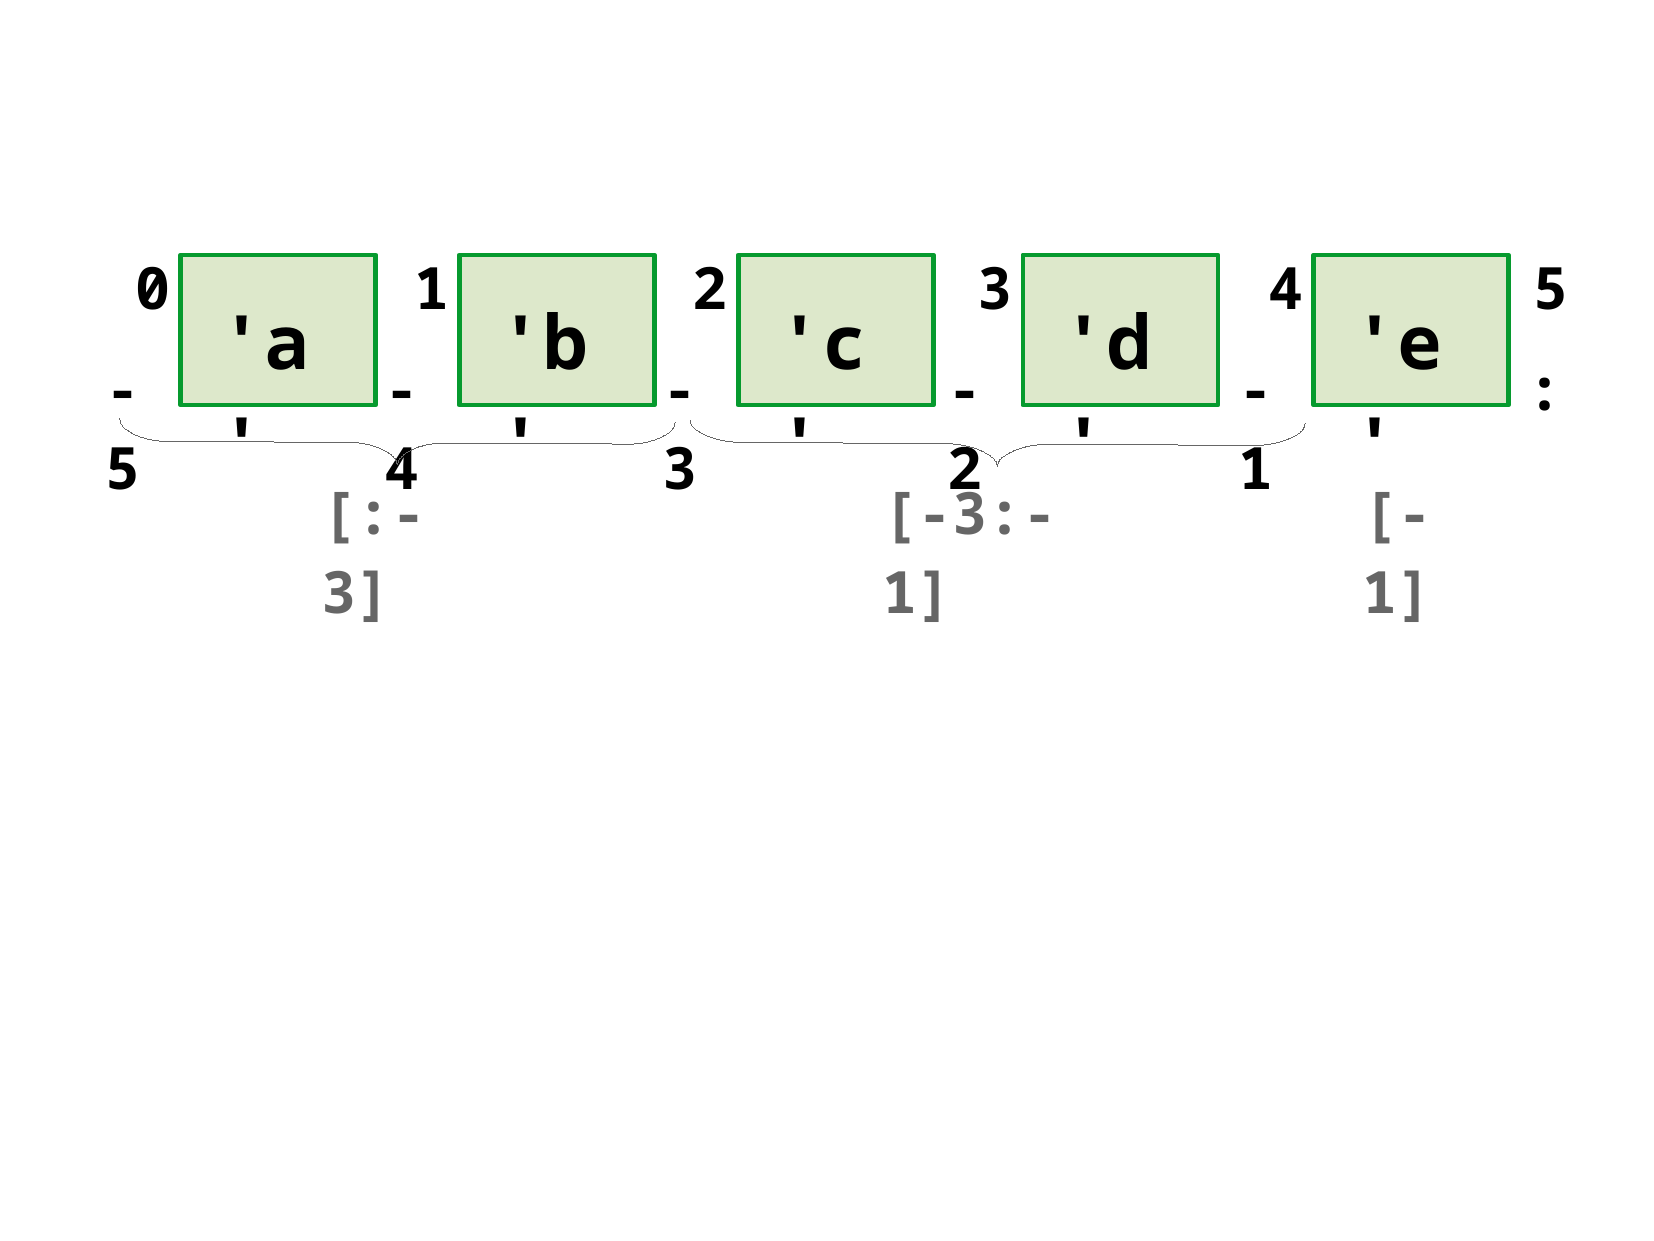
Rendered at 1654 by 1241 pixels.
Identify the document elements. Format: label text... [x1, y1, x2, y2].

text_box 1 [399, 240, 460, 314]
text_box -1 [1223, 340, 1314, 472]
text_box [:-3] [306, 464, 493, 555]
text_box -2 [932, 340, 1023, 464]
text_box [-3:-1] [867, 464, 1123, 555]
text_box 0 [120, 240, 181, 314]
text_box [180, 255, 376, 406]
text_box 'c' [762, 281, 913, 381]
text_box -3 [648, 340, 739, 472]
text_box [1022, 255, 1218, 406]
text_box -5 [90, 340, 181, 472]
text_box 'd' [1046, 281, 1197, 381]
text_box 2 [678, 240, 739, 314]
text_box [738, 255, 934, 406]
text_box [459, 255, 655, 406]
text_box 5 [1519, 240, 1580, 314]
text_box 'e' [1337, 281, 1488, 381]
text_box -4 [369, 340, 460, 464]
text_box 'b' [483, 281, 634, 381]
text_box : [1512, 340, 1576, 436]
text_box [-1] [1347, 464, 1516, 555]
text_box 4 [1253, 240, 1314, 314]
text_box 3 [962, 240, 1023, 314]
text_box [1313, 255, 1509, 406]
text_box 'a' [204, 281, 355, 381]
